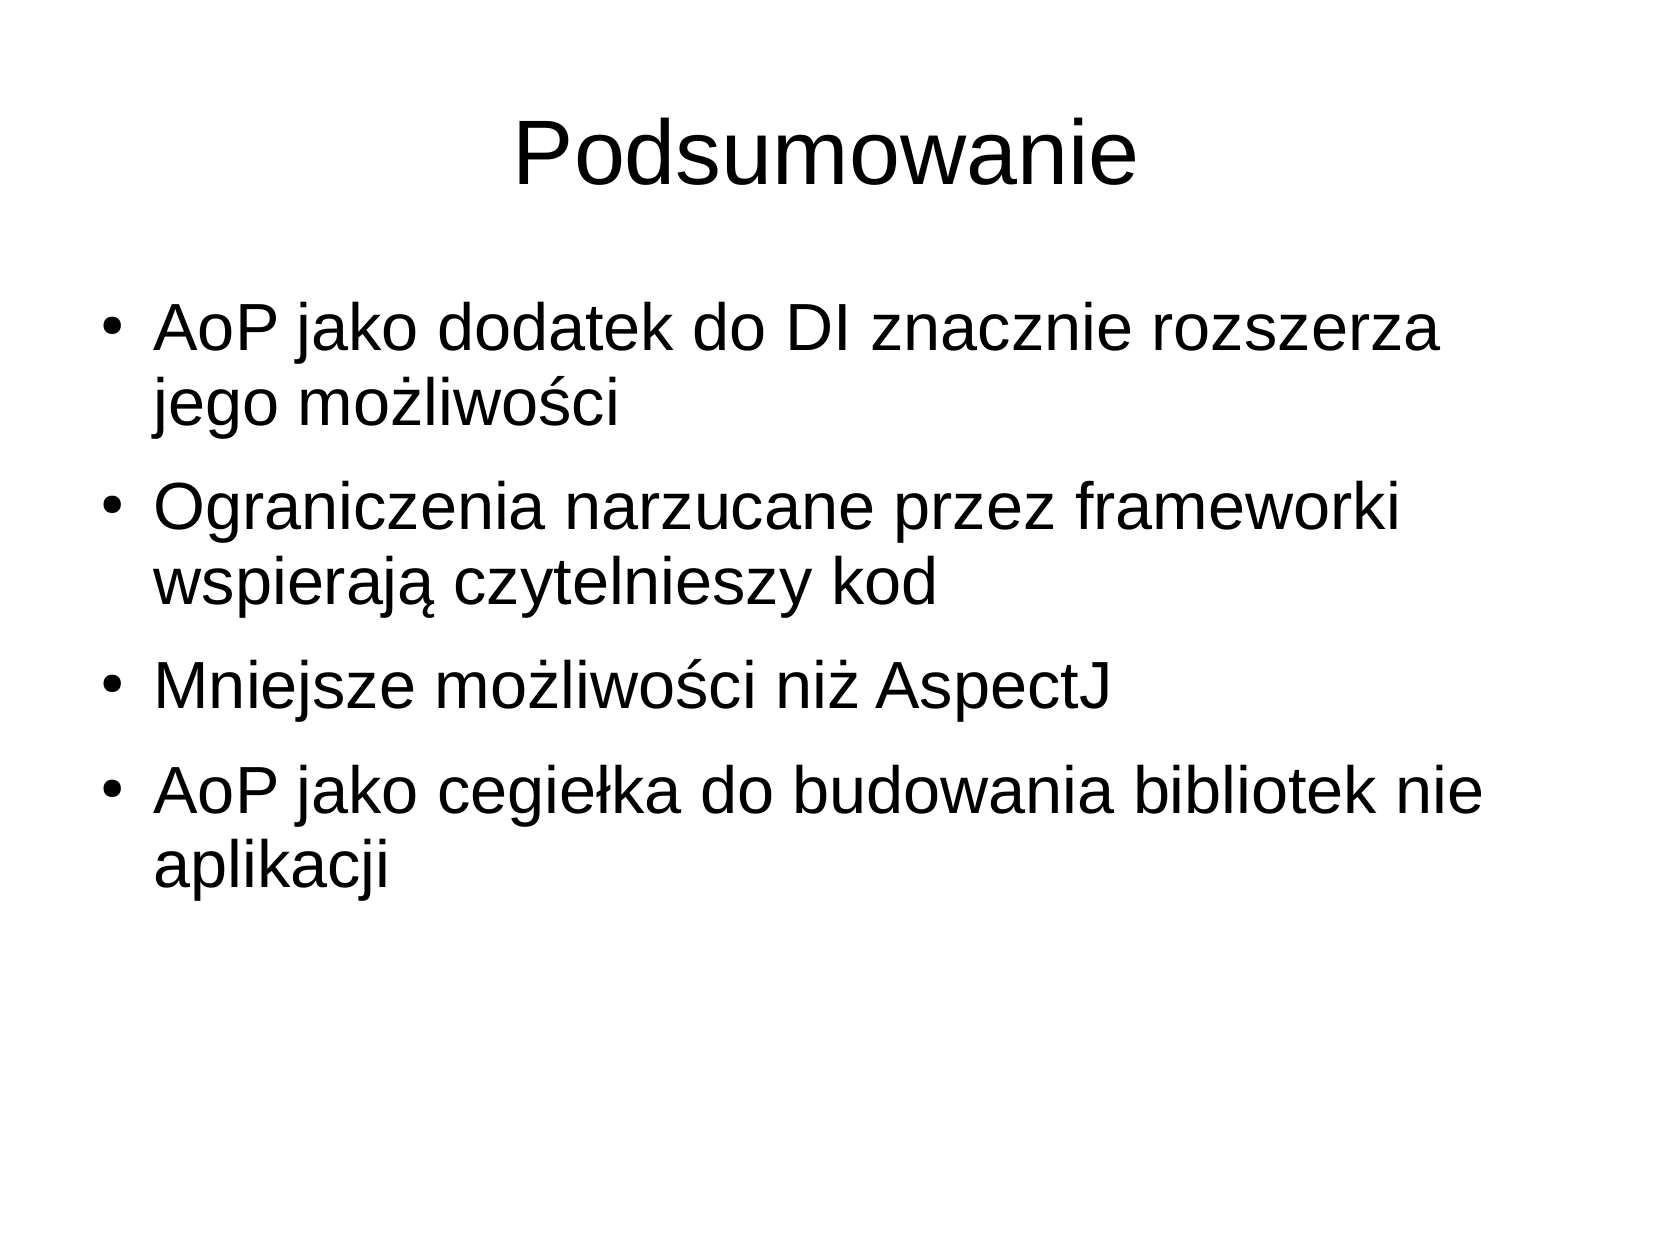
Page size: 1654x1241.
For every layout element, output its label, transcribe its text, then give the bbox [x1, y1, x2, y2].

title Podsumowanie [82, 49, 1571, 257]
list AoP jako dodatek do DI znacznie rozszerza jego możliwości Ograniczenia narzucane przez frameworki wspierają czytelnieszy kod Mniejsze możliwości niż AspectJ AoP jako cegiełka do budowania bibliotek nie aplikacji [82, 290, 1538, 1010]
